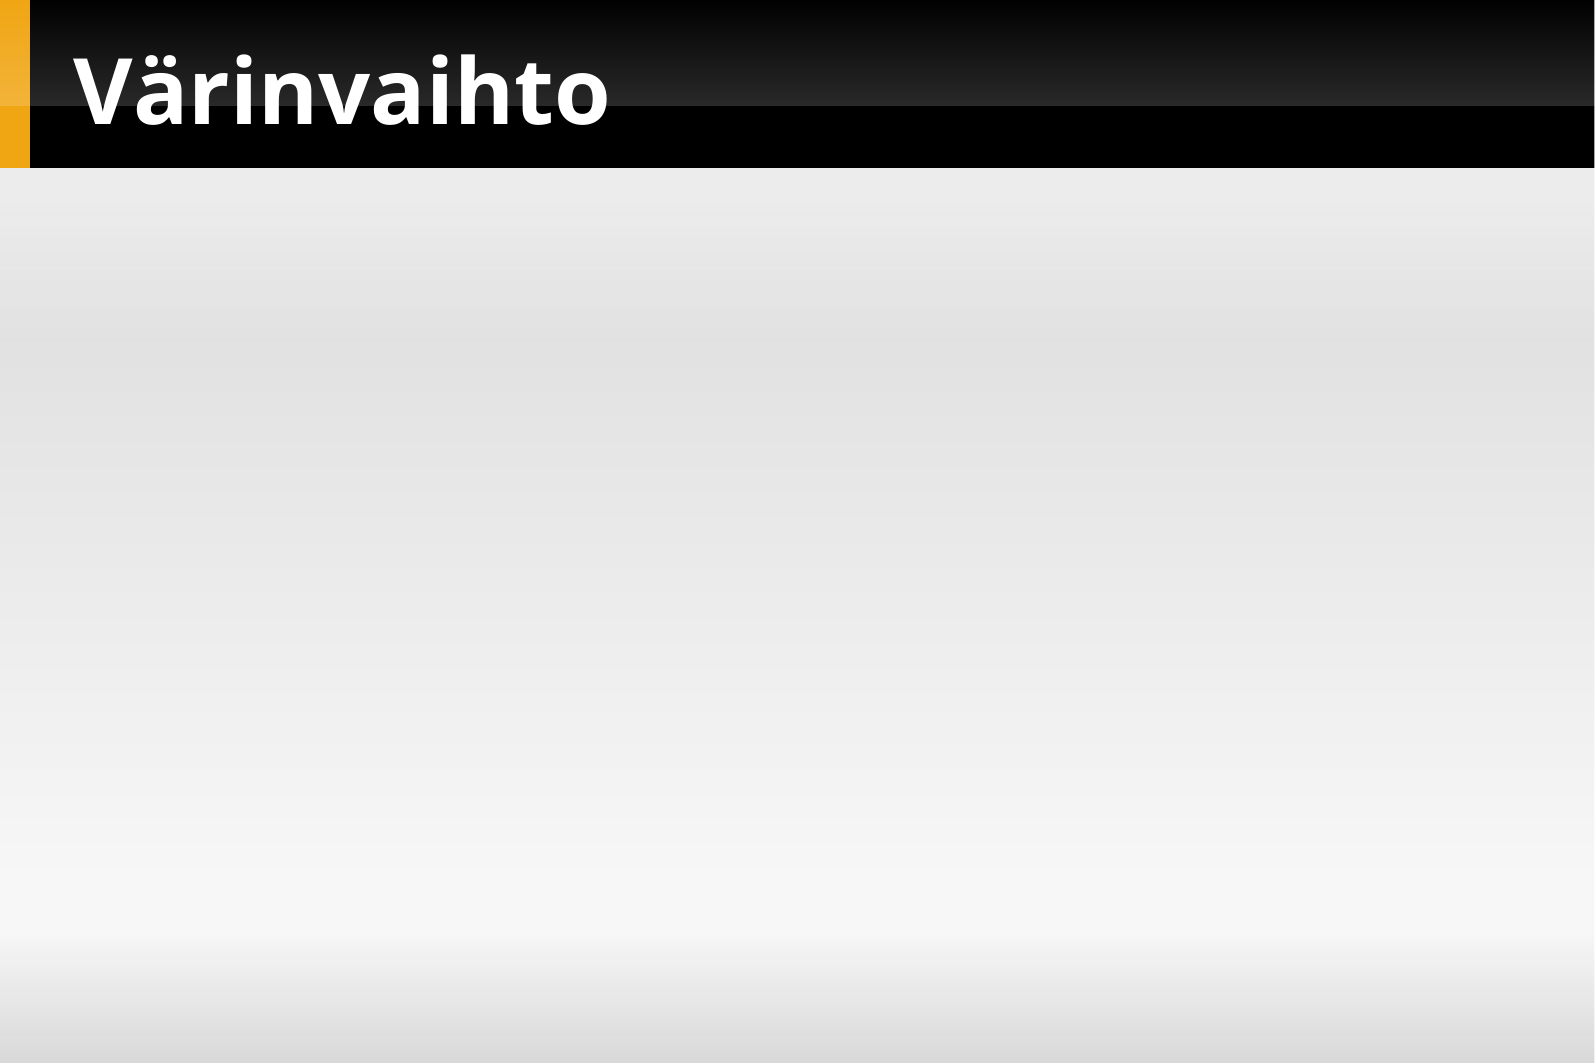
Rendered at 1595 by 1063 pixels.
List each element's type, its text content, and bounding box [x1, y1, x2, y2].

title Värinvaihto [74, 7, 1510, 171]
picture [0, 0, 1595, 1063]
